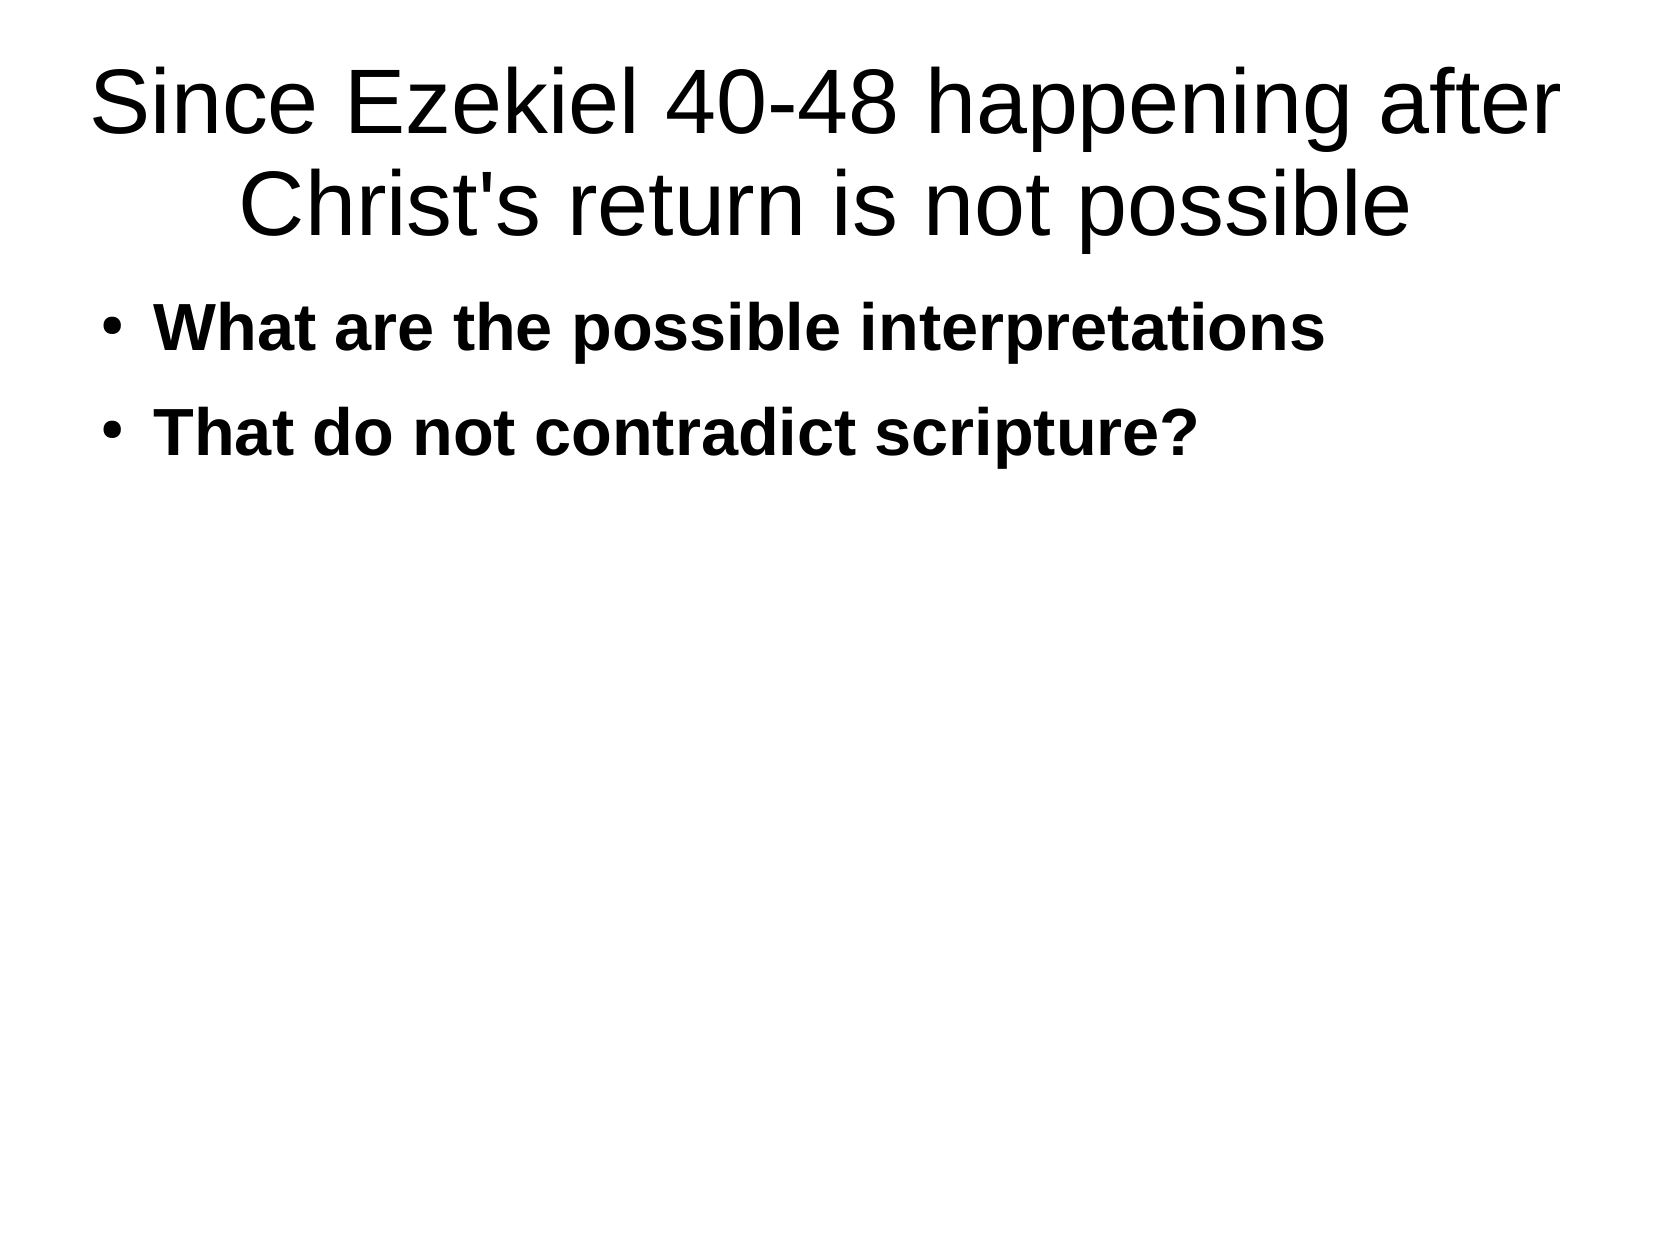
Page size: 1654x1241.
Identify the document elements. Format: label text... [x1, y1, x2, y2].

list What are the possible interpretations That do not contradict scripture? [82, 290, 1571, 1109]
title Since Ezekiel 40-48 happening after Christ's return is not possible [82, 49, 1571, 257]
